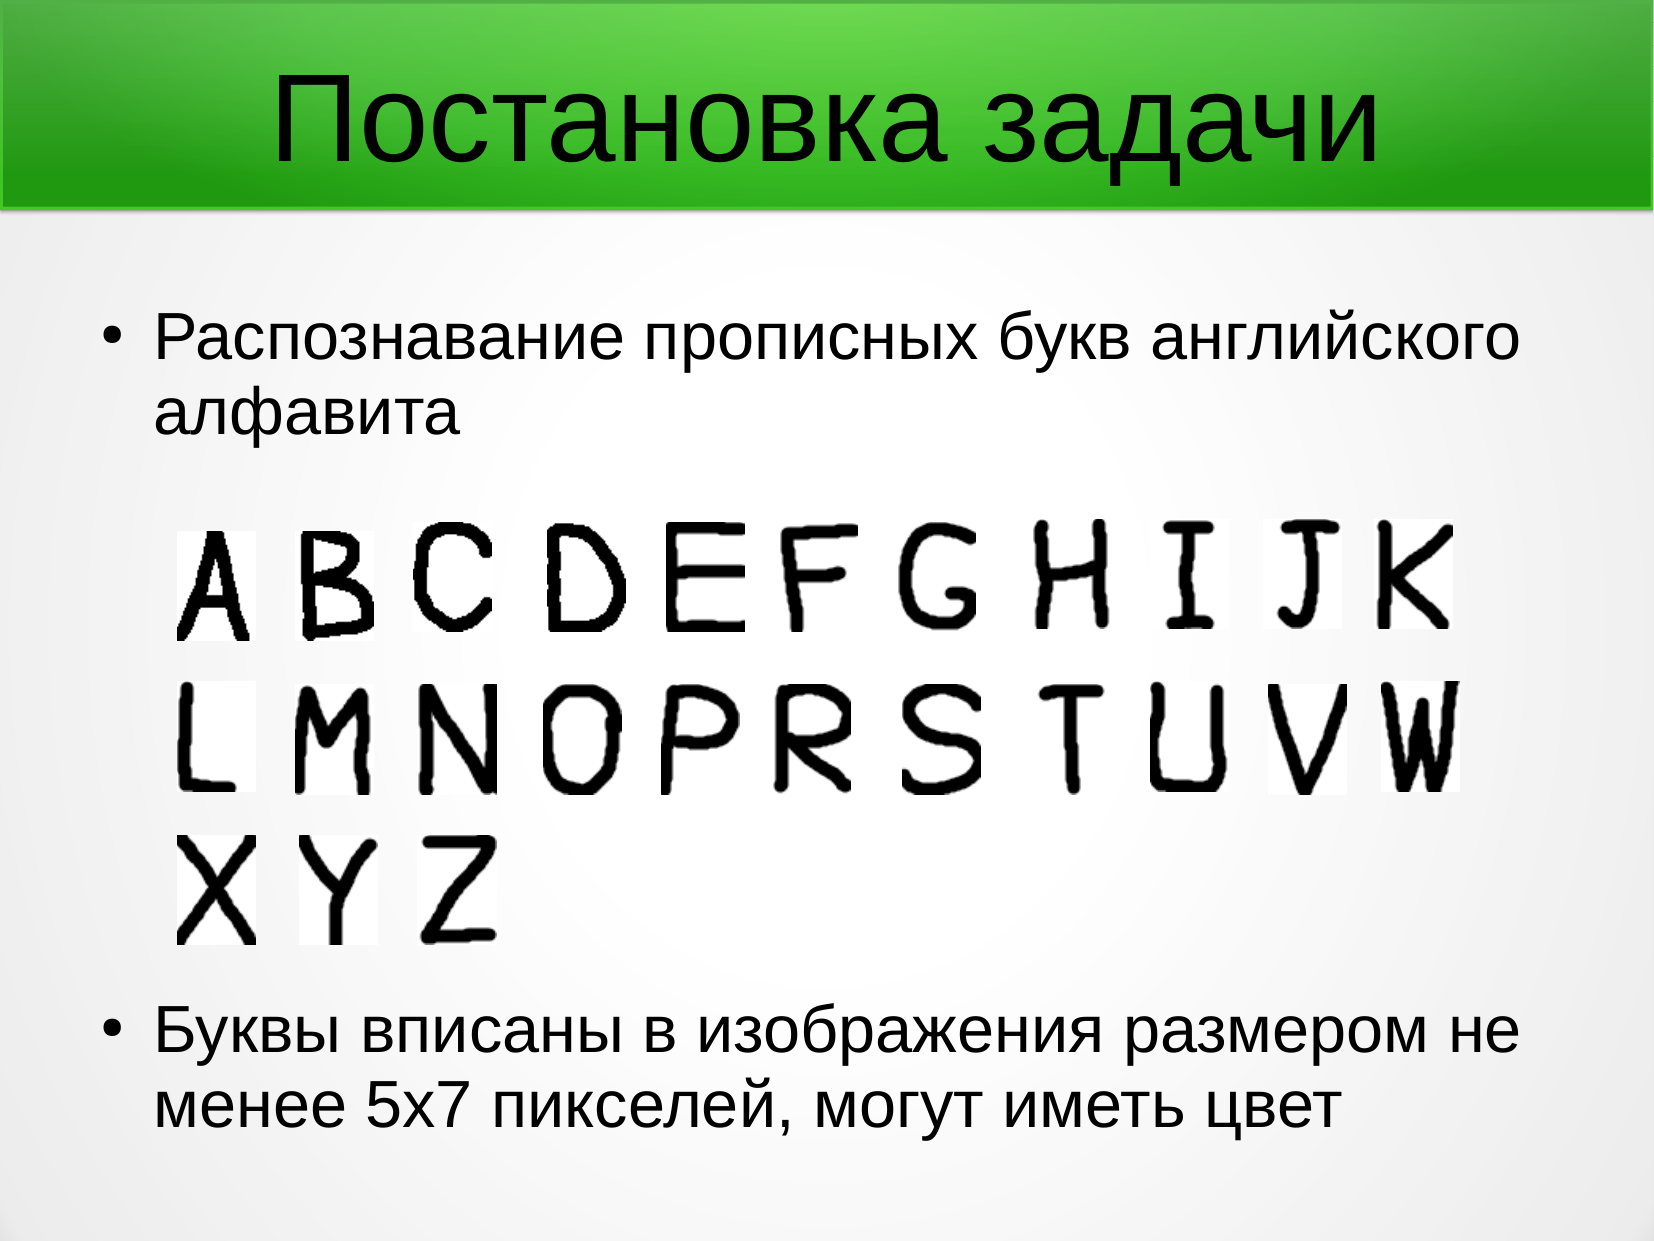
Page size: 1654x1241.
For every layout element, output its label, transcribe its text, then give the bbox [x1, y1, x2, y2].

picture [295, 531, 374, 641]
picture [299, 835, 378, 945]
list Буквы вписаны в изображения размером не менее 5x7 пикселей, могут иметь цвет [82, 992, 1571, 1190]
picture [413, 522, 492, 632]
picture [543, 684, 622, 795]
picture [1268, 684, 1347, 795]
picture [1032, 684, 1111, 795]
picture [902, 684, 981, 795]
picture [1032, 519, 1111, 629]
picture [779, 522, 858, 633]
picture [666, 522, 745, 633]
picture [772, 684, 851, 795]
picture [295, 684, 374, 795]
title Постановка задачи [82, 47, 1571, 189]
picture [1150, 681, 1229, 792]
picture [417, 684, 497, 795]
picture [1150, 519, 1229, 629]
picture [417, 835, 497, 945]
picture [1381, 681, 1460, 792]
picture [177, 835, 256, 945]
picture [177, 531, 256, 641]
list Распознавание прописных букв английского алфавита [82, 299, 1571, 497]
picture [1263, 519, 1342, 629]
picture [897, 522, 976, 633]
picture [661, 684, 740, 795]
picture [177, 681, 256, 792]
picture [1374, 519, 1453, 629]
picture [547, 522, 626, 632]
